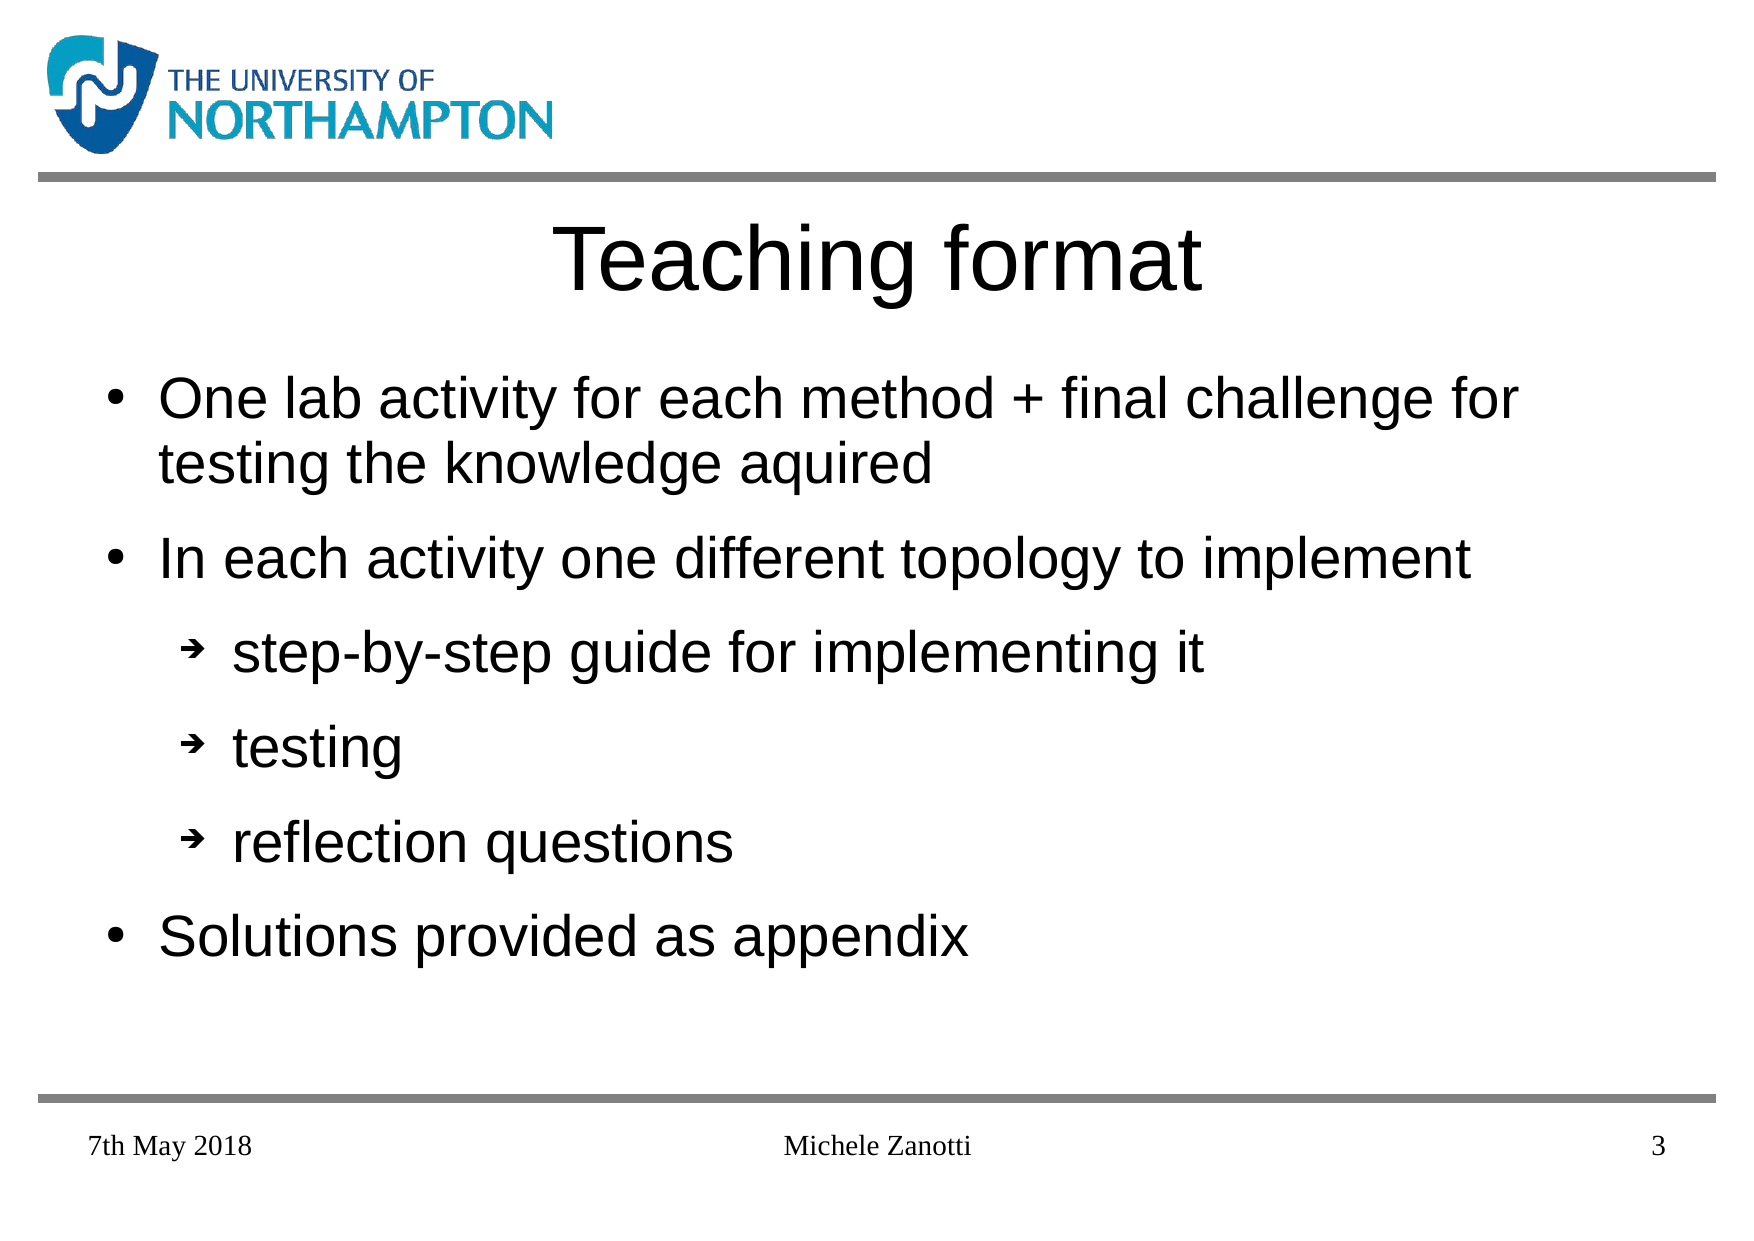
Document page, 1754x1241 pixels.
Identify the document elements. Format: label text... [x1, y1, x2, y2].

picture [47, 35, 79, 69]
list One lab activity for each method + final challenge for testing the knowledge aquired In each activity one different topology to implement step-by-step guide for implementing it testing reflection questions Solutions provided as appendix [87, 366, 1667, 1063]
title Teaching format [88, 200, 1668, 316]
picture [47, 35, 552, 154]
